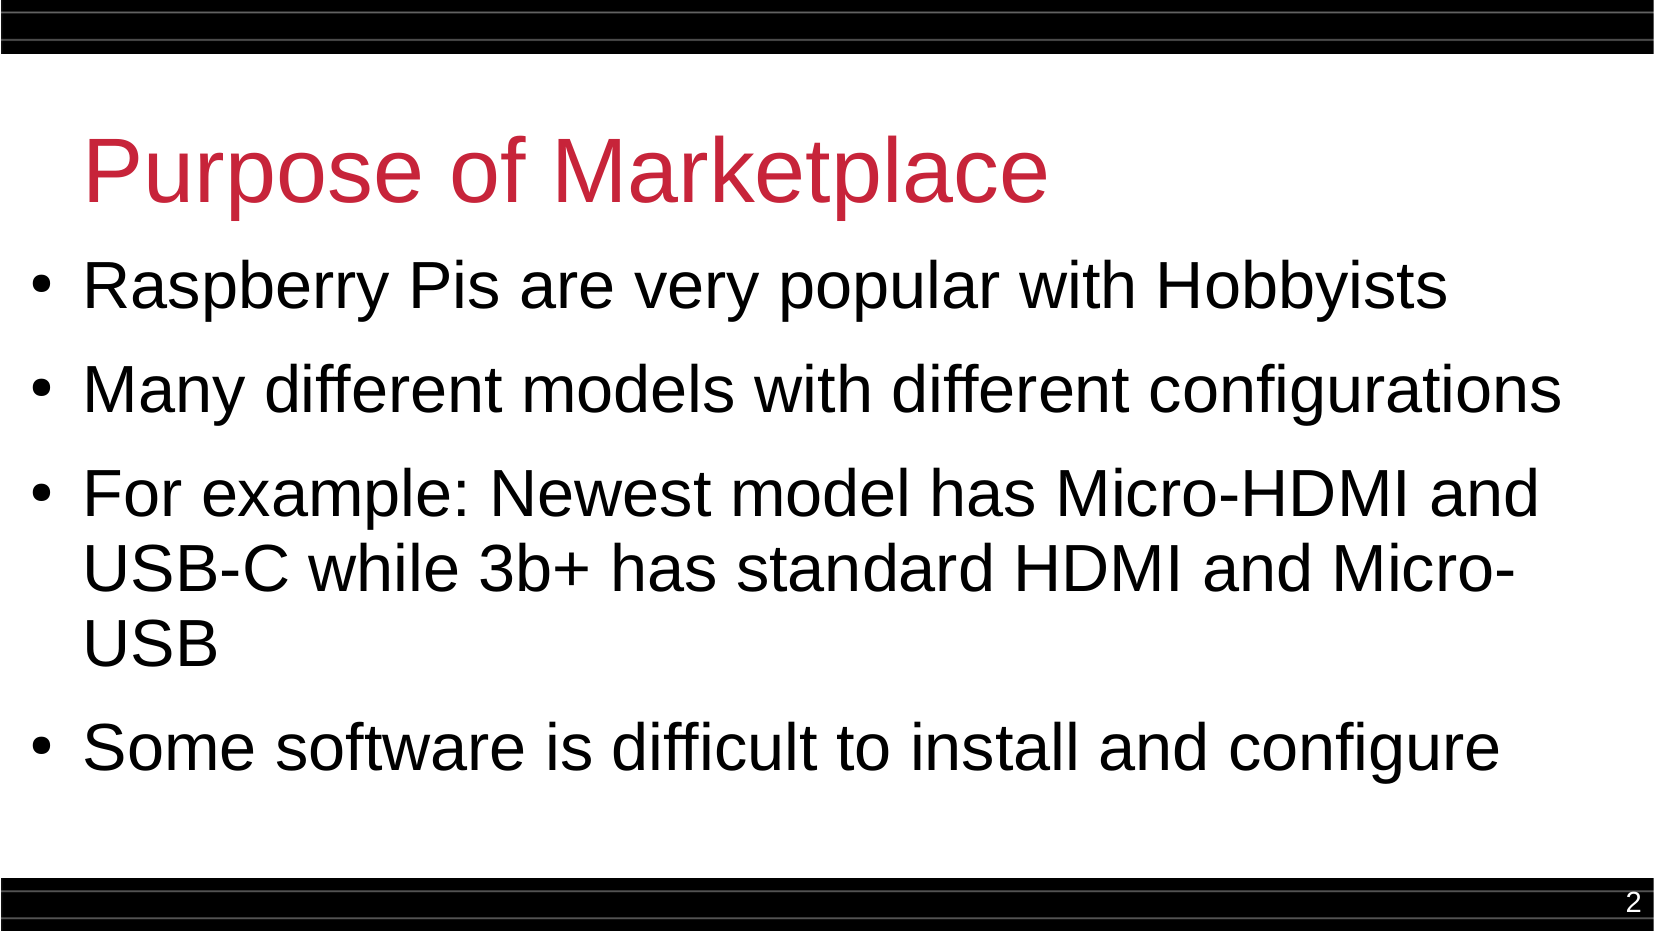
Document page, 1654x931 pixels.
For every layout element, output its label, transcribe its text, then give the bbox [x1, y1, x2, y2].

picture [1, 878, 1654, 931]
title Purpose of Marketplace [82, 92, 1571, 248]
list Raspberry Pis are very popular with Hobbyists Many different models with different configurations For example: Newest model has Micro-HDMI and USB-C while 3b+ has standard HDMI and Micro-USB Some software is difficult to install and configure [11, 248, 1595, 863]
picture [1, 0, 1654, 54]
